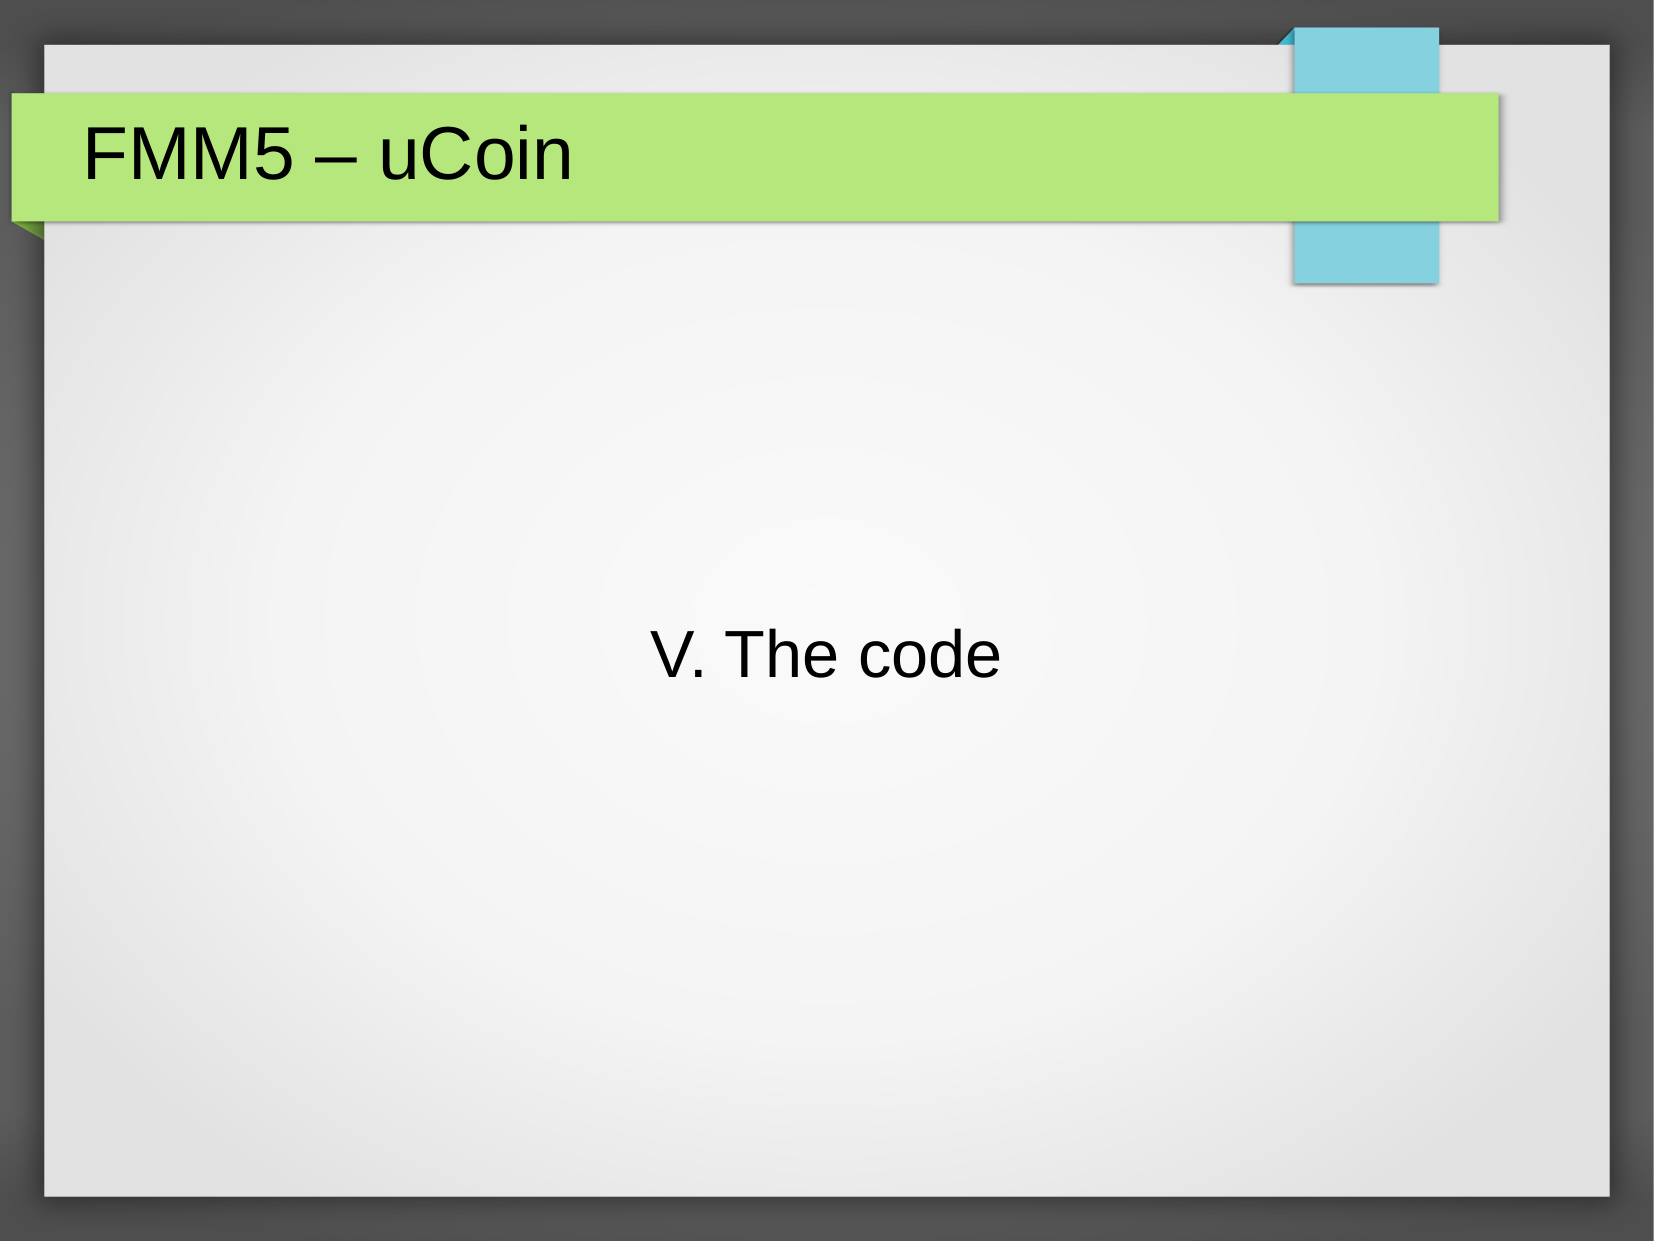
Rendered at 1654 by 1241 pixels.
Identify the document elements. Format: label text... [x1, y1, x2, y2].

picture [0, 0, 1654, 1241]
title FMM5 – uCoin [82, 94, 1264, 213]
subtitle V. The code [82, 295, 1571, 1015]
